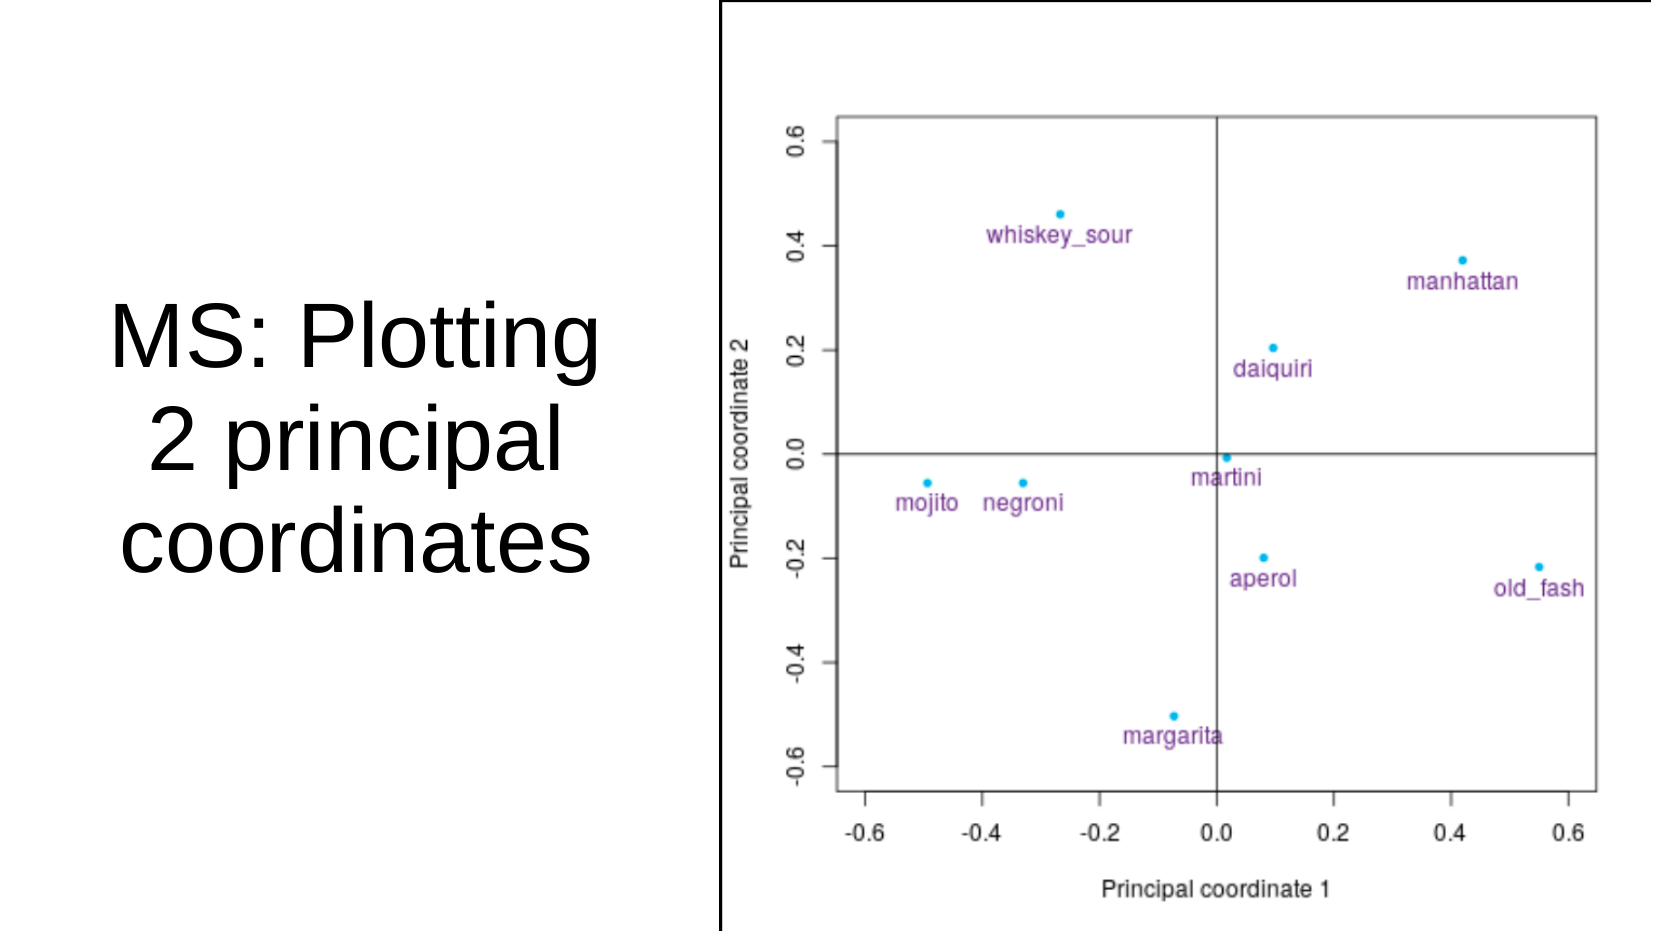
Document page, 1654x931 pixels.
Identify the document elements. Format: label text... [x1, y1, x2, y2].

picture [719, 0, 1651, 931]
title MS: Plotting 2 principal coordinates [82, 37, 631, 841]
